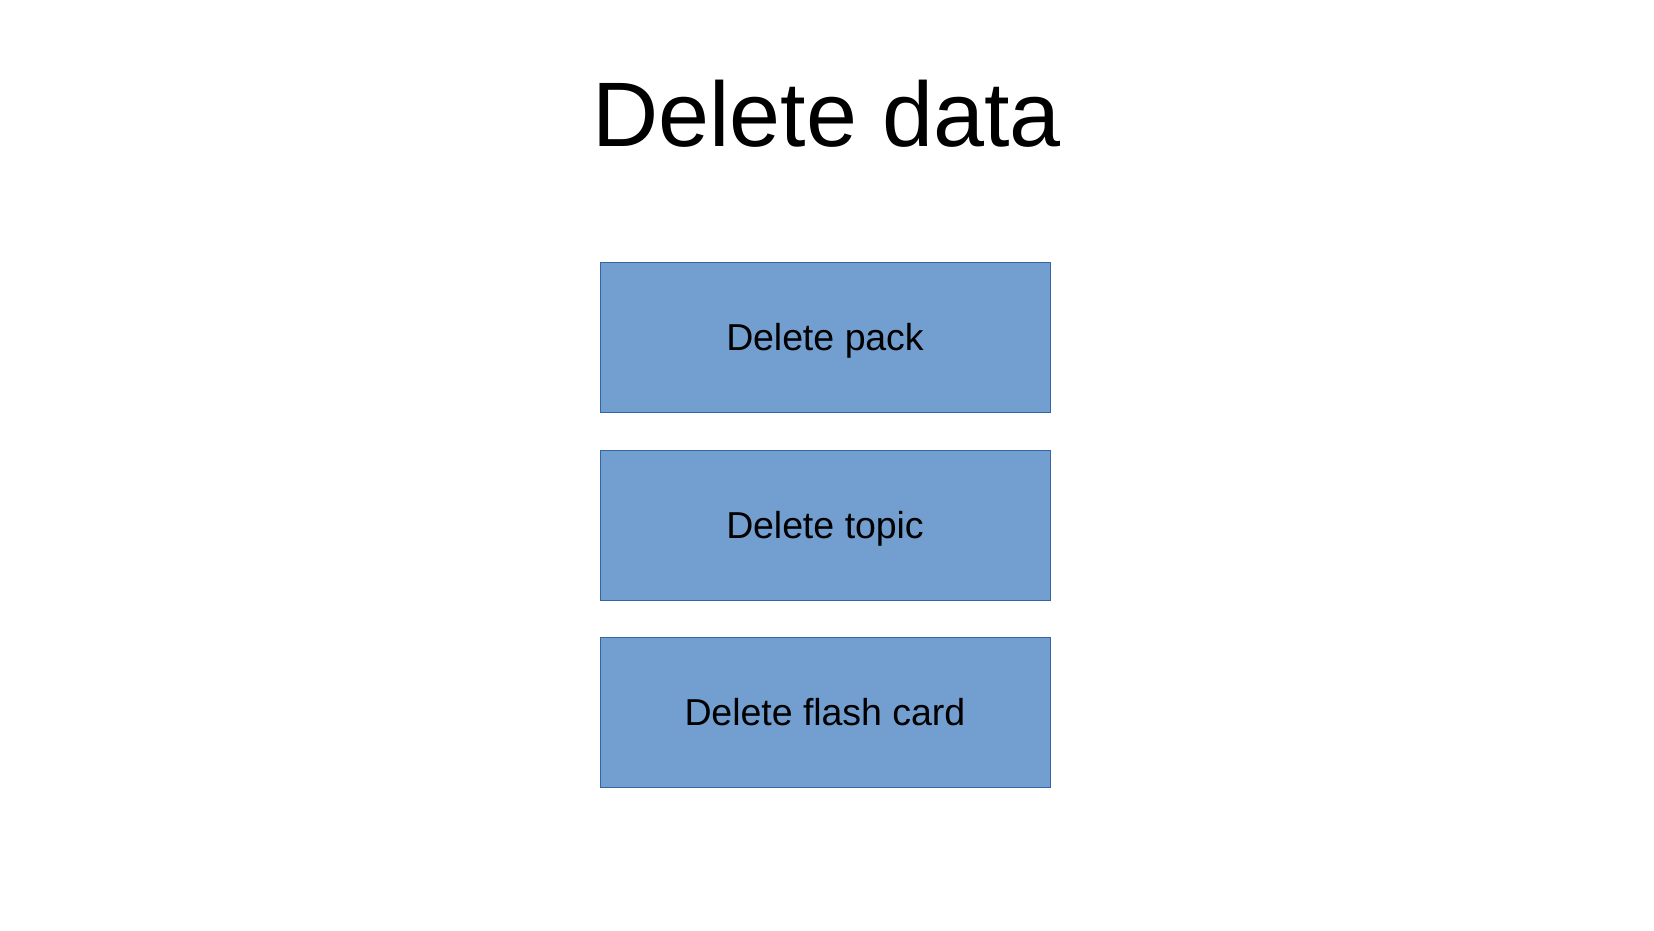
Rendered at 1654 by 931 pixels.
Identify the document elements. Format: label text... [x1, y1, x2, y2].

text_box Delete flash card [600, 637, 1051, 788]
title Delete data [82, 37, 1571, 193]
text_box Delete pack [600, 262, 1051, 413]
text_box Delete topic [600, 450, 1051, 601]
